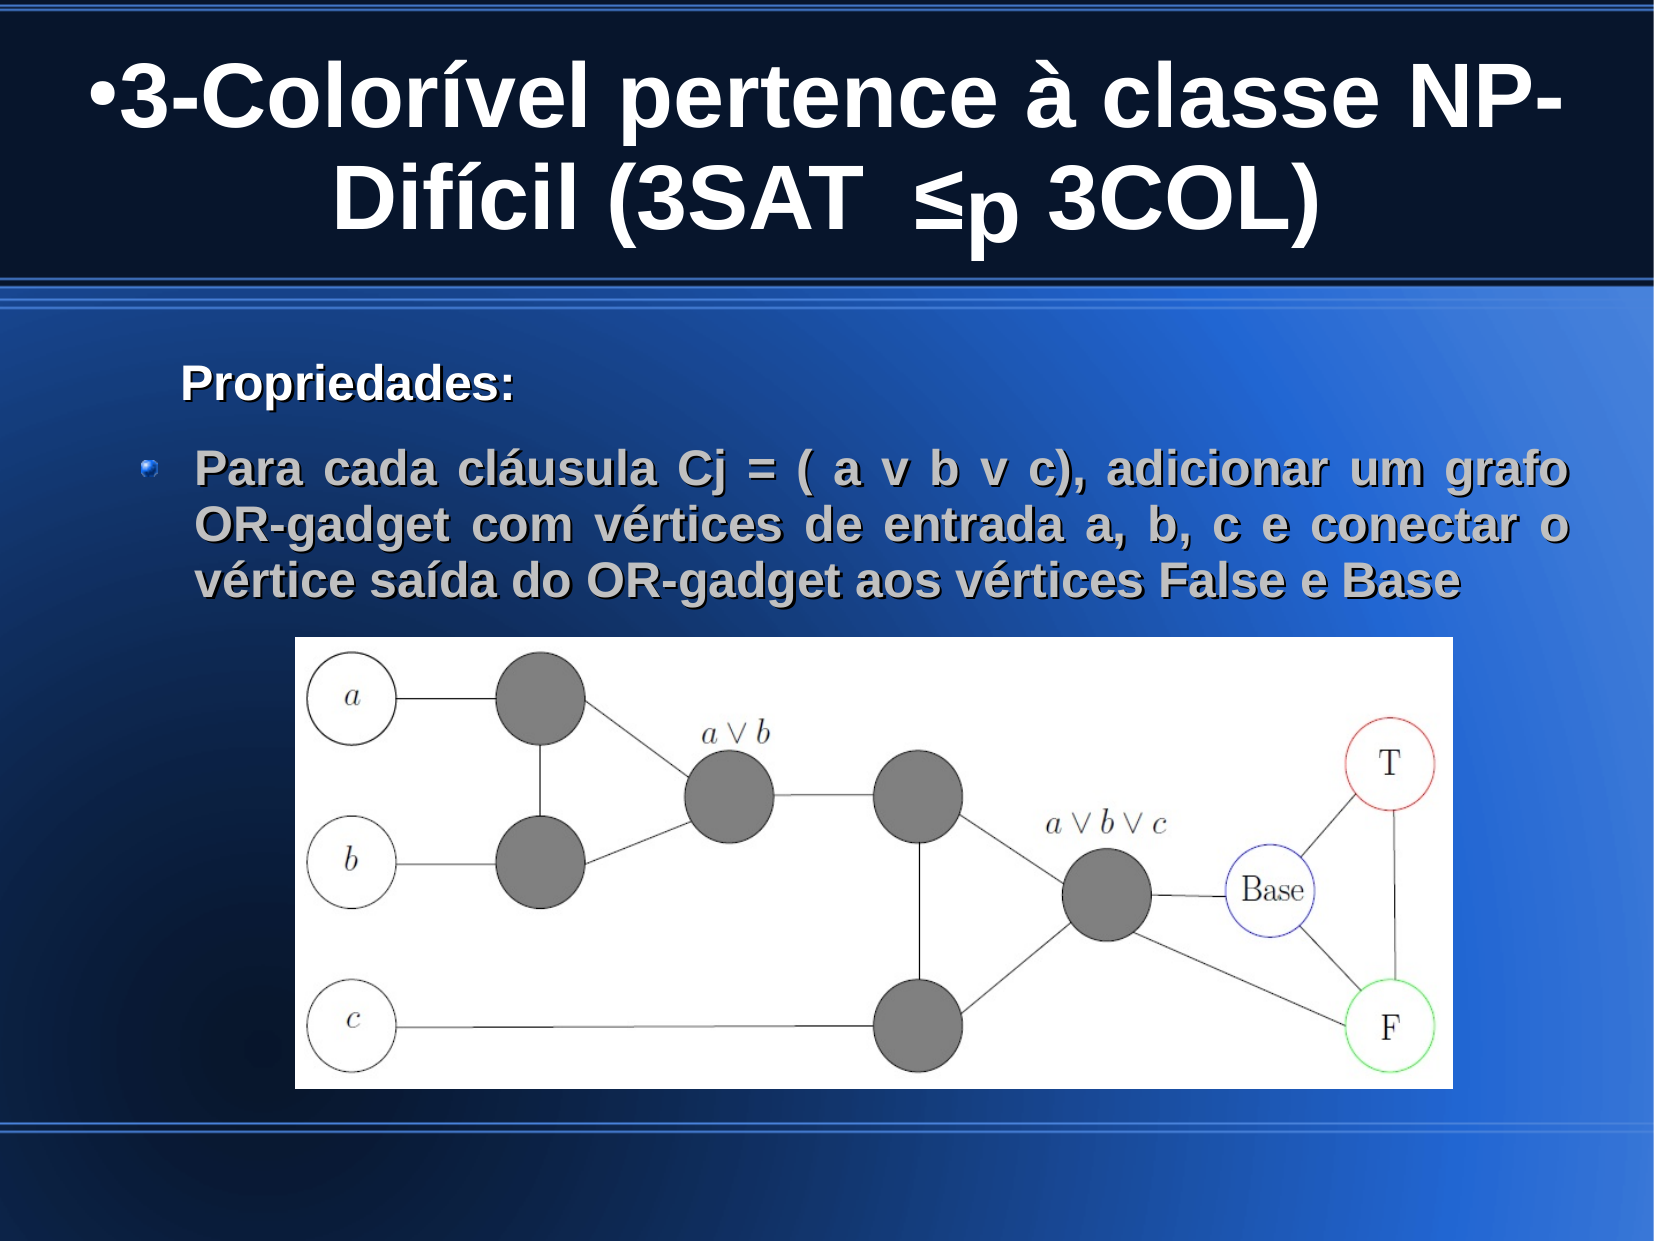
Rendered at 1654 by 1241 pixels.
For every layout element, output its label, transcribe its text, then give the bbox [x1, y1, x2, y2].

title 3-Colorível pertence à classe NP-Difícil (3SAT ≤p 3COL) [82, 44, 1571, 262]
picture [0, 0, 1654, 1241]
picture [295, 637, 1453, 1089]
list Propriedades: Para cada cláusula Cj = ( a v b v c), adicionar um grafo OR-gadget com vértices de entrada a, b, c e conectar o vértice saída do OR-gadget aos vértices False e Base [82, 355, 1571, 1241]
